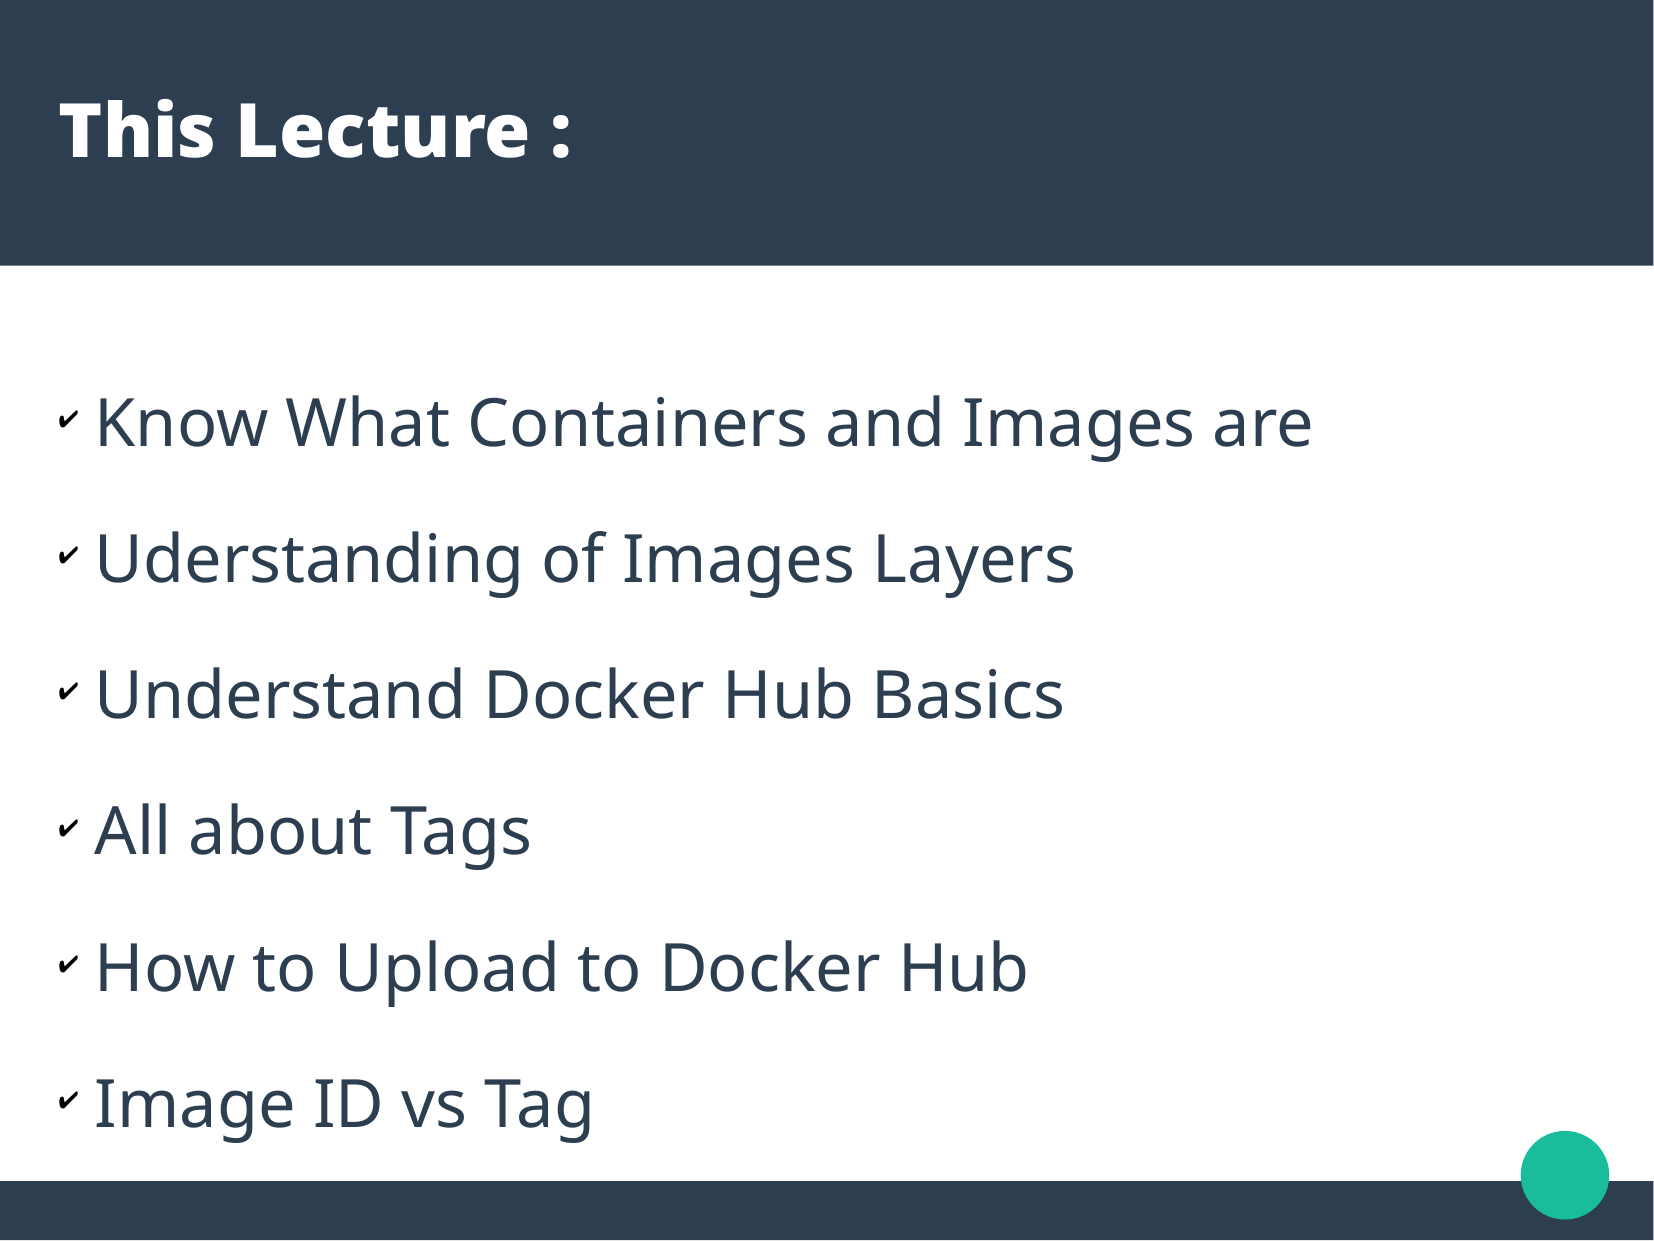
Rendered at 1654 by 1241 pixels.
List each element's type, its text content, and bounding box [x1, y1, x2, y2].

subtitle Know What Containers and Images are Uderstanding of Images Layers Understand Docker Hub Basics All about Tags How to Upload to Docker Hub Image ID vs Tag [59, 291, 1595, 1186]
title This Lecture : [59, 40, 1595, 216]
